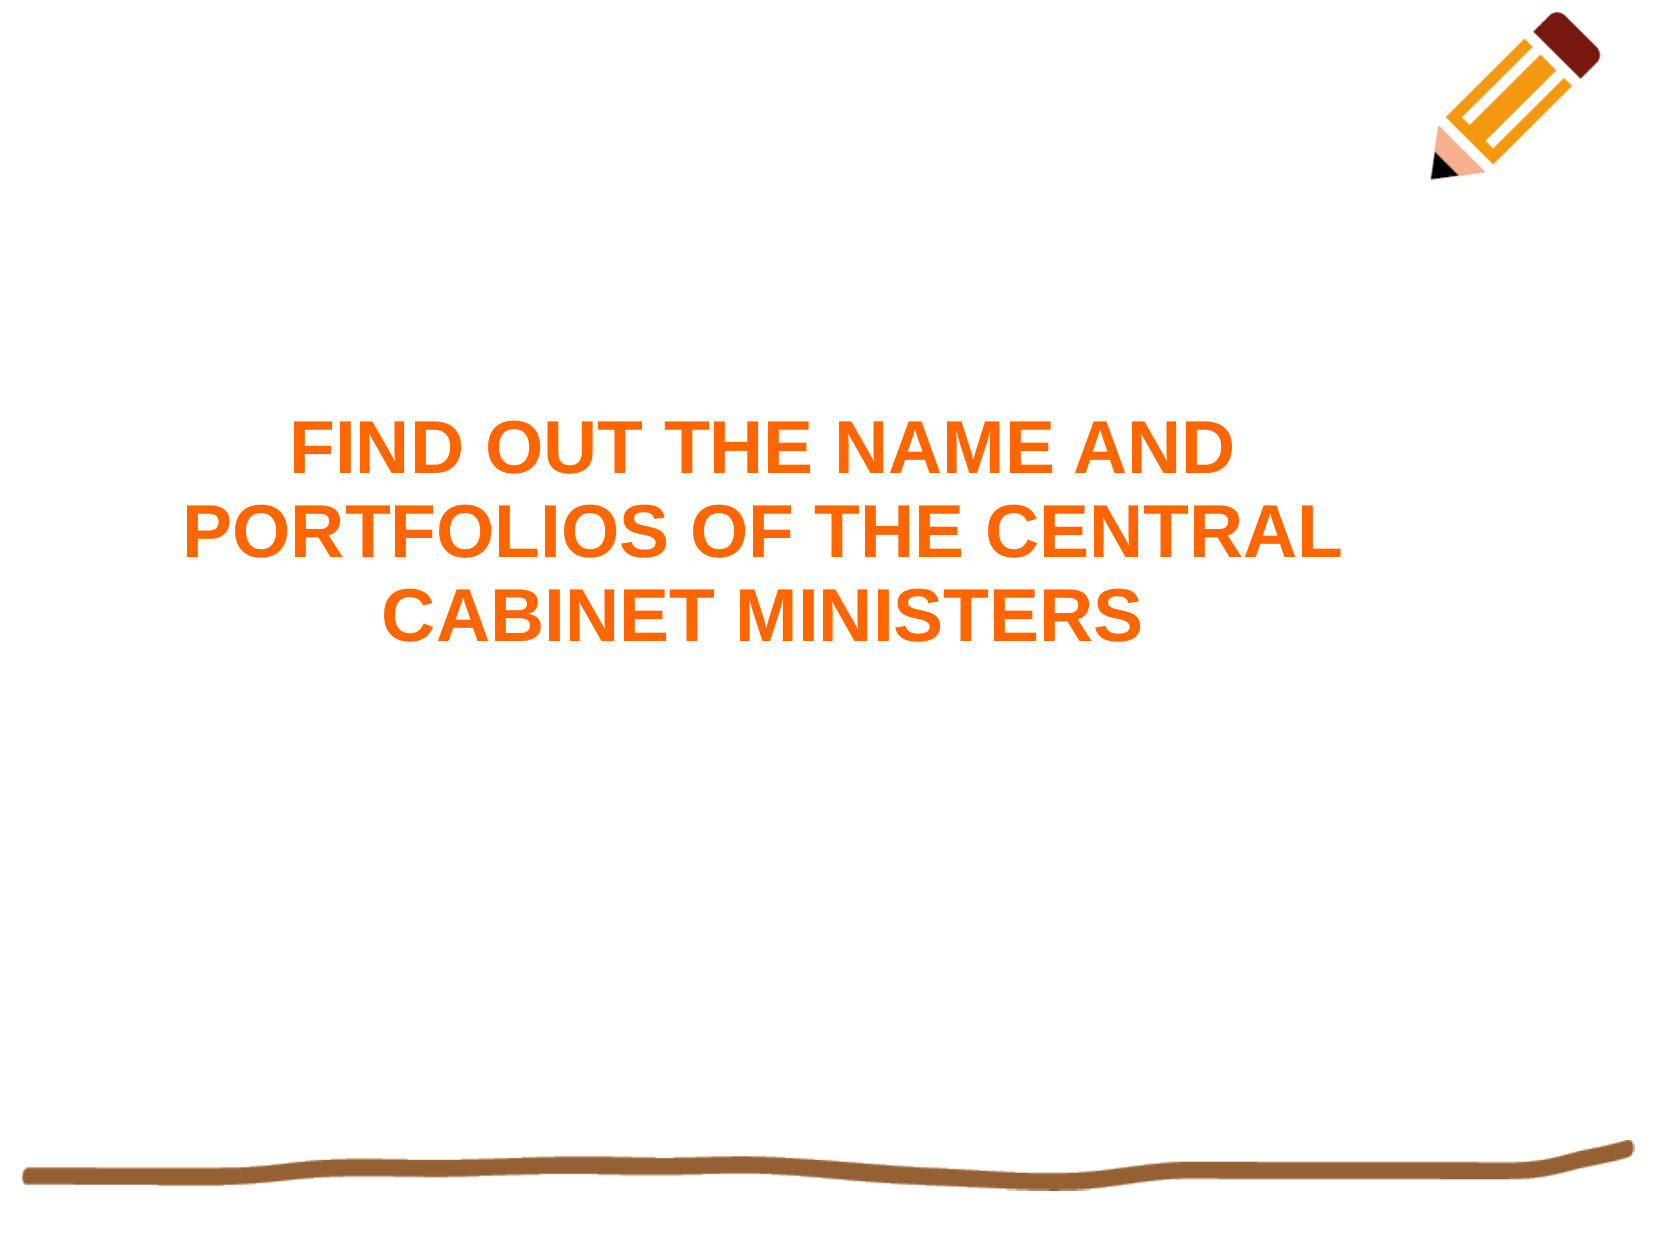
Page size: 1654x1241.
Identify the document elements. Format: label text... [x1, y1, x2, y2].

title FIND OUT THE NAME AND PORTFOLIOS OF THE CENTRAL CABINET MINISTERS [90, 405, 1437, 657]
picture [22, 1140, 1635, 1191]
picture [1430, 12, 1601, 181]
